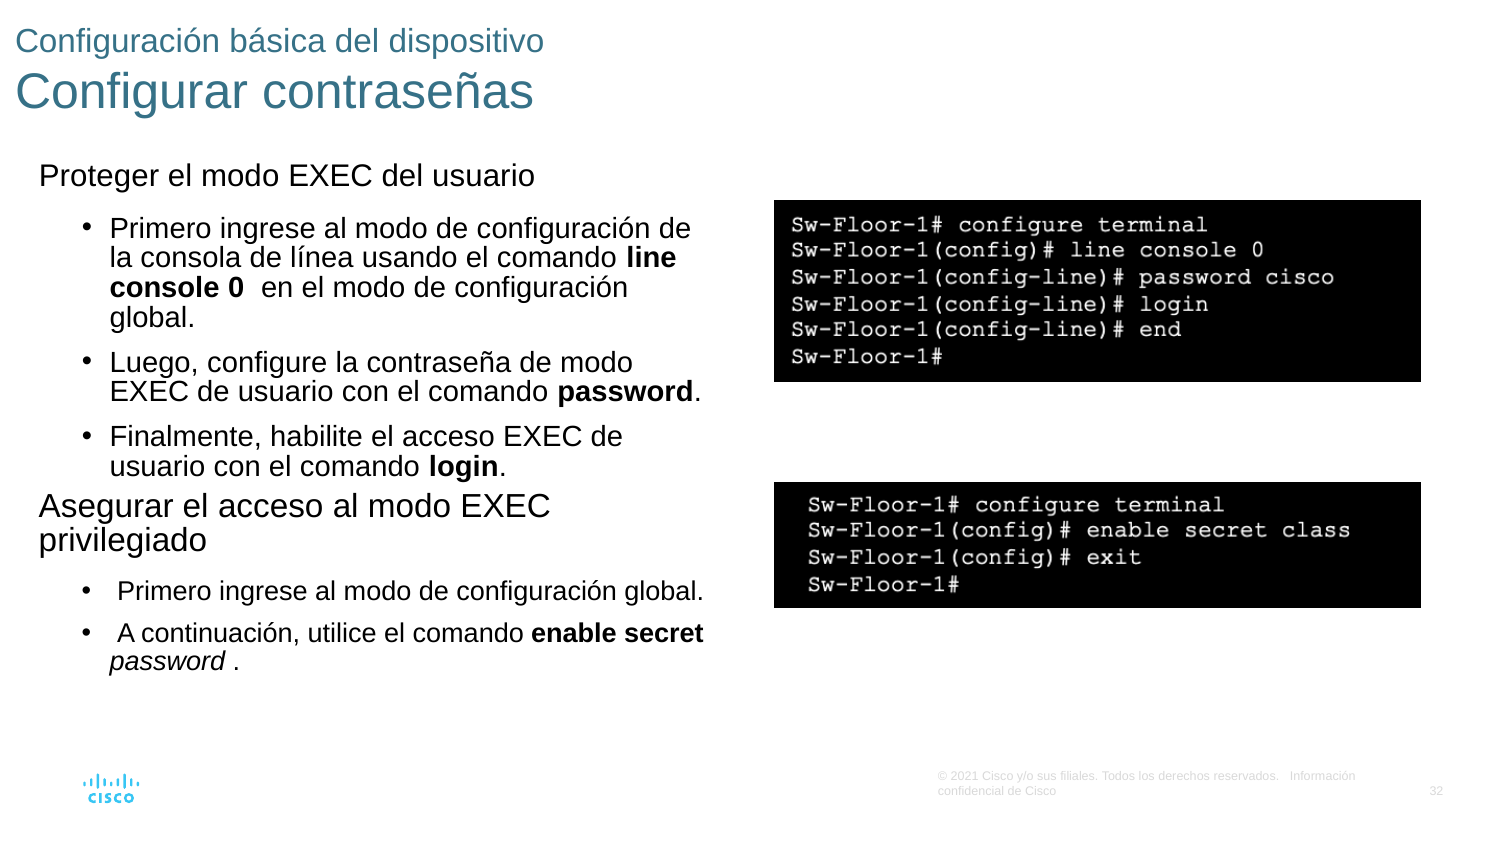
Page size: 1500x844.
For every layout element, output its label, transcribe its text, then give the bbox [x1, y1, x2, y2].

text_box Asegurar el acceso al modo EXEC privilegiado Primero ingrese al modo de configuración global. A continuación, utilice el comando enable secret password . [23, 482, 750, 660]
title Configuración básica del dispositivo Configurar contraseñas [0, 6, 1500, 131]
picture [774, 482, 1421, 608]
list Proteger el modo EXEC del usuario Primero ingrese al modo de configuración de la consola de línea usando el comando line console 0 en el modo de configuración global. Luego, configure la contraseña de modo EXEC de usuario con el comando password. Finalmente, habilite el acceso EXEC de usuario con el comando login. [23, 154, 750, 460]
picture [774, 200, 1421, 382]
